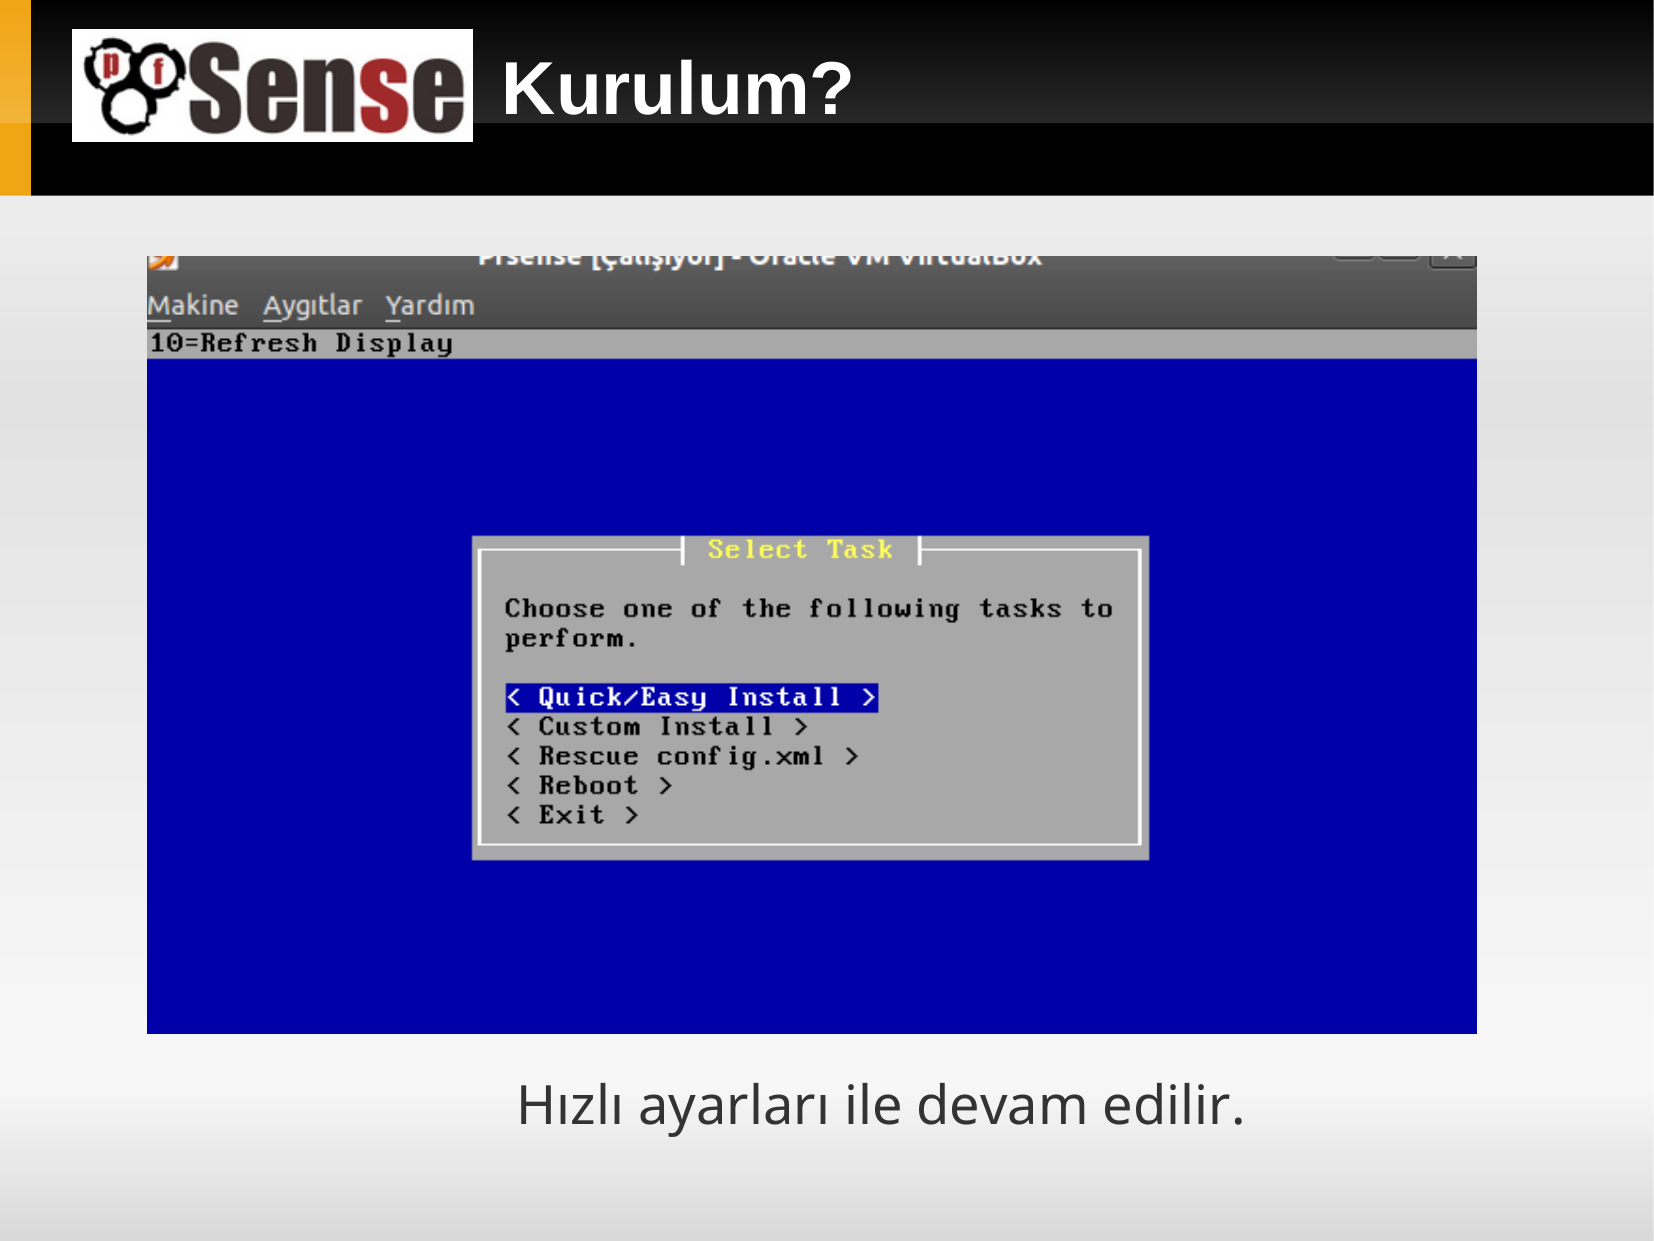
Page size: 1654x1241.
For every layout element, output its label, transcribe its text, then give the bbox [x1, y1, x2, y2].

title Kurulum? [501, 0, 1625, 178]
picture [0, 0, 1654, 1241]
text_box Hızlı ayarları ile devam edilir. [501, 1062, 1229, 1143]
